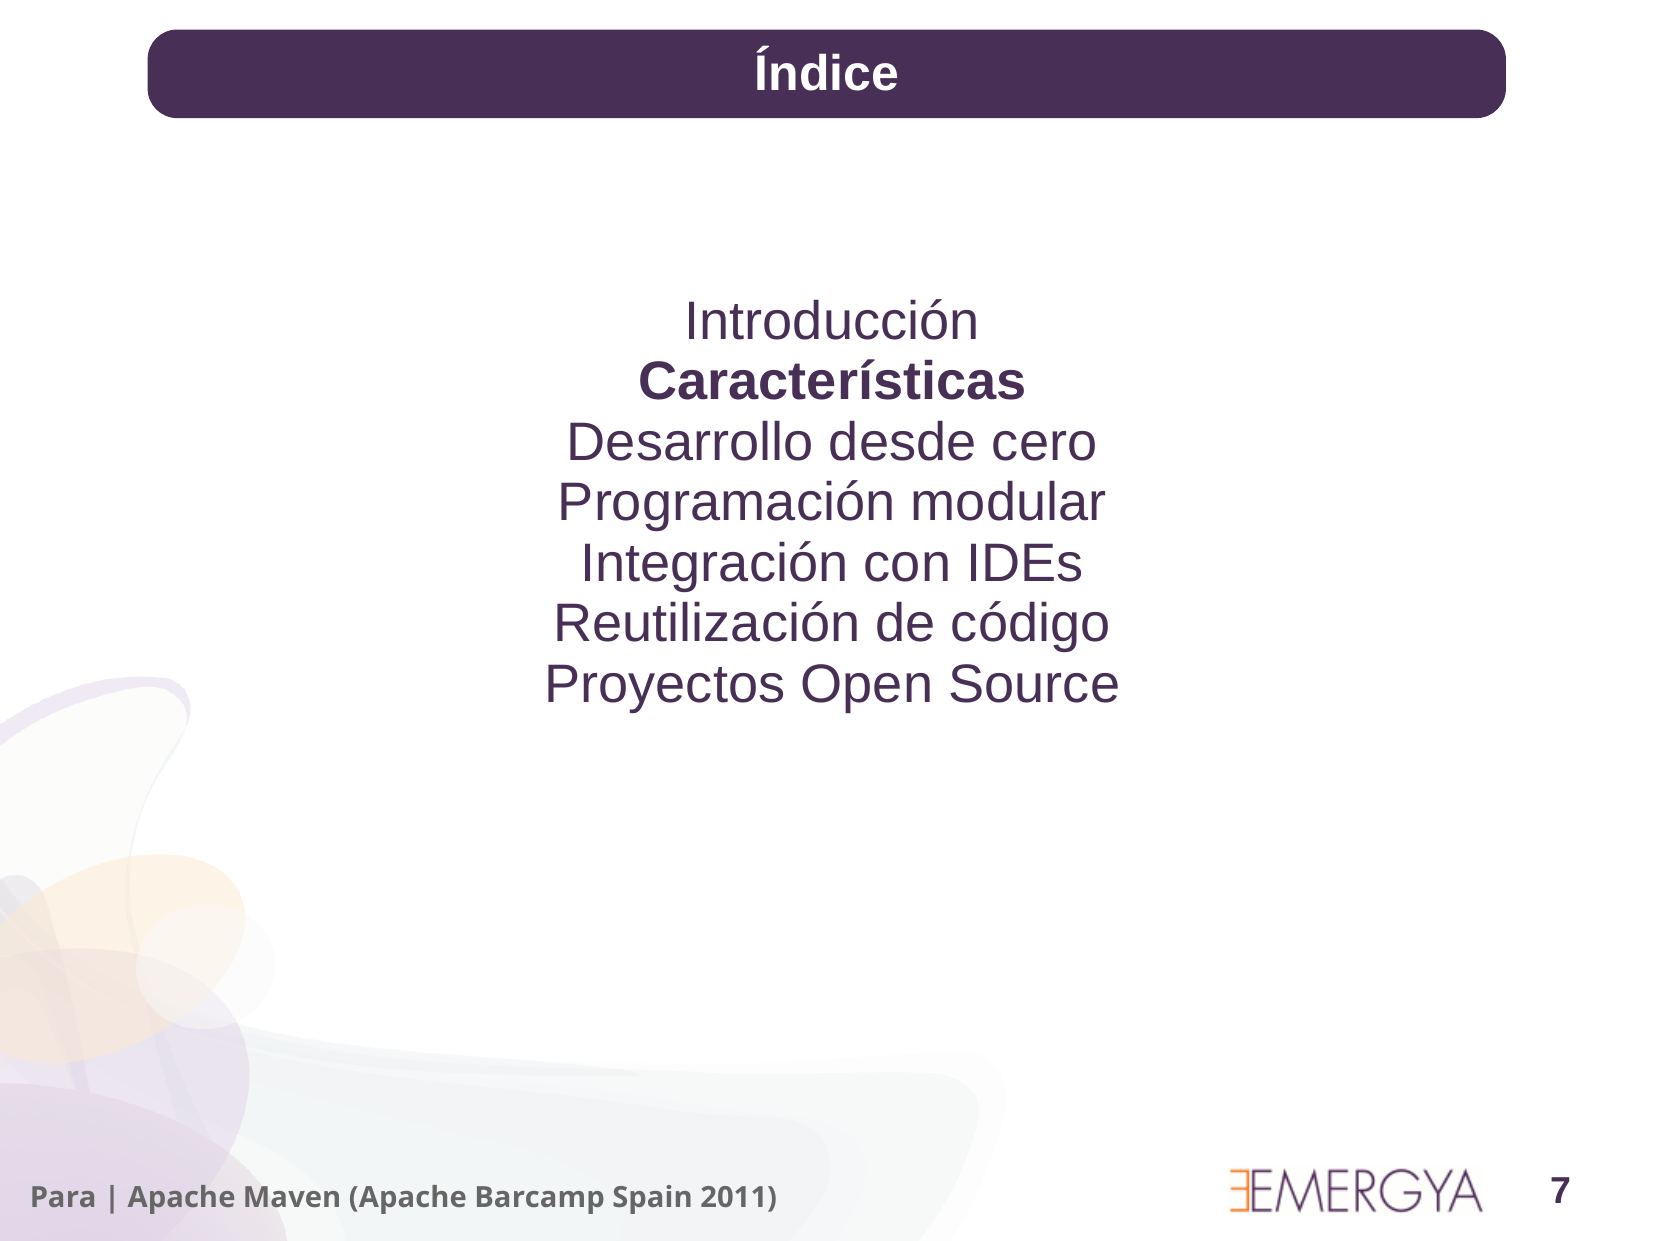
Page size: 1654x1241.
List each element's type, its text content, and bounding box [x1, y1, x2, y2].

picture [1226, 1166, 1484, 1217]
picture [0, 673, 1017, 1241]
text_box Introducción Características Desarrollo desde cero Programación modular Integración con IDEs Reutilización de código Proyectos Open Source [88, 147, 1577, 857]
text_box Índice [147, 29, 1506, 119]
